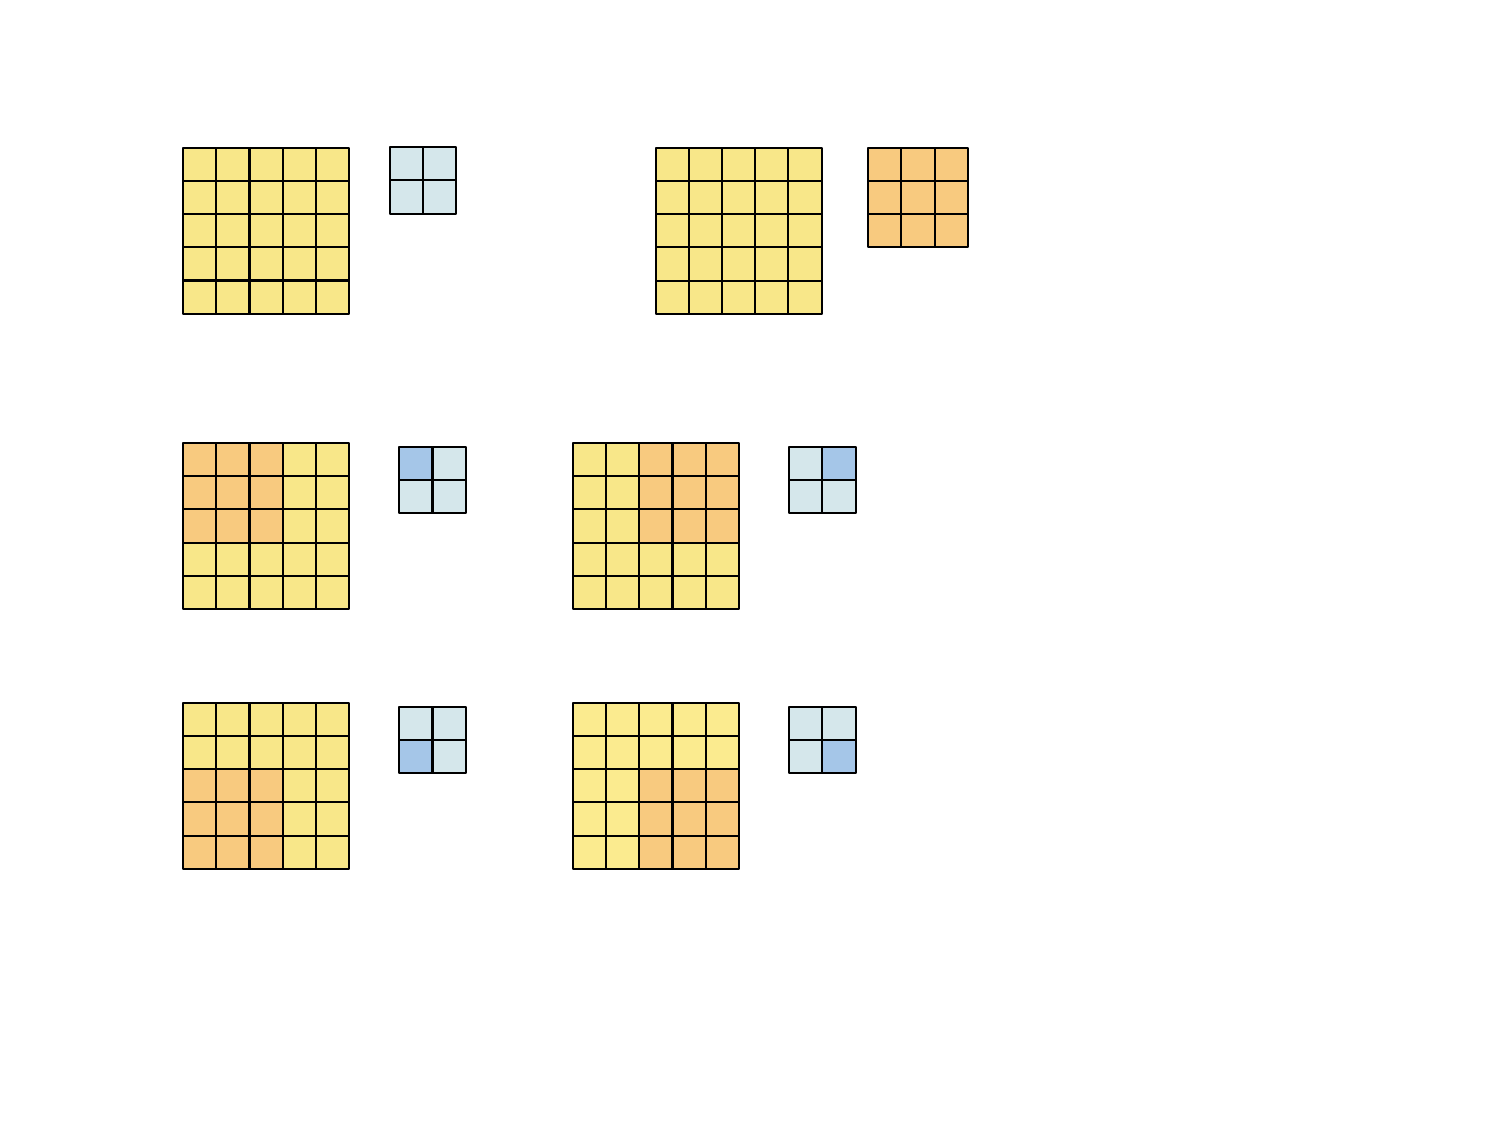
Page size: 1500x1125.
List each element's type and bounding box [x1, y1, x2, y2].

text_box [572, 442, 739, 609]
text_box [789, 706, 856, 773]
text_box [399, 706, 466, 773]
text_box [399, 446, 466, 514]
text_box [183, 702, 350, 869]
text_box [389, 147, 457, 214]
text_box [868, 147, 968, 248]
text_box [655, 147, 822, 314]
text_box [789, 446, 856, 514]
text_box [572, 702, 739, 869]
text_box [183, 147, 350, 314]
text_box [183, 442, 350, 609]
